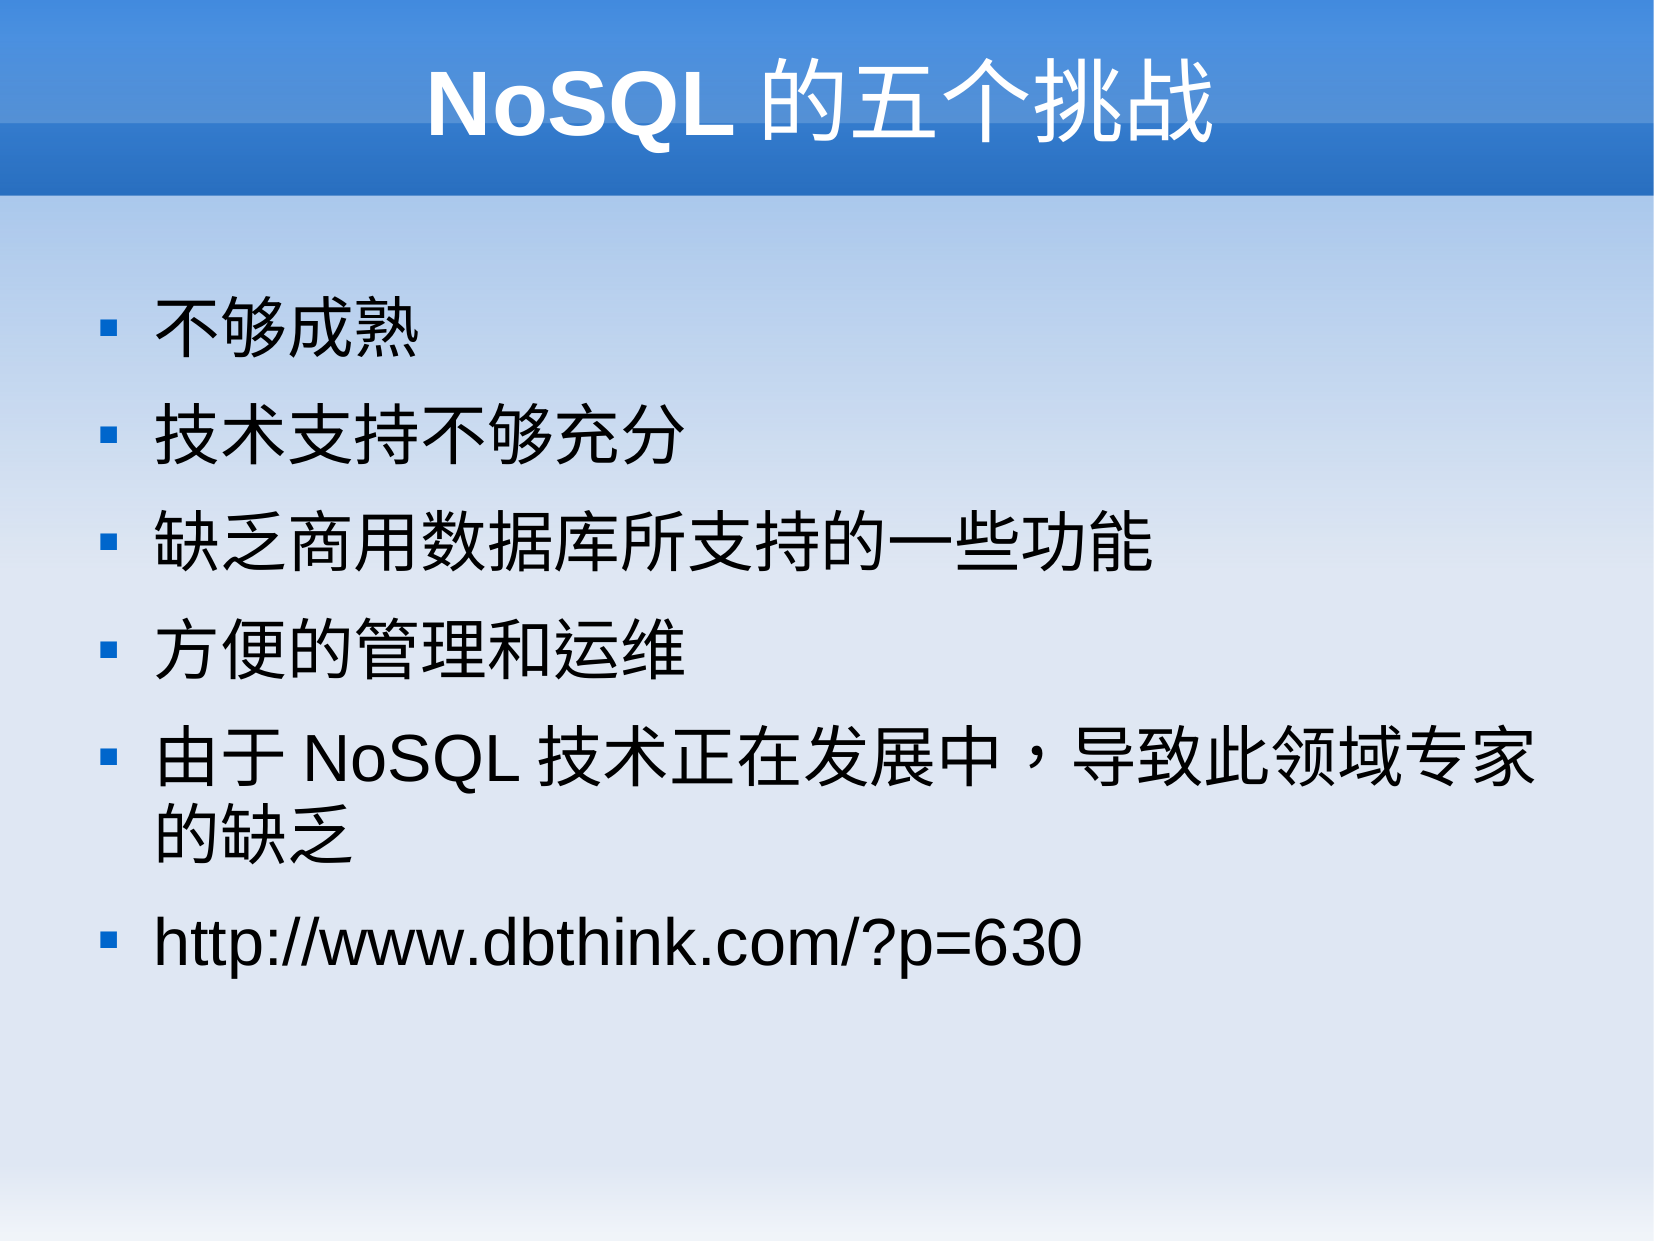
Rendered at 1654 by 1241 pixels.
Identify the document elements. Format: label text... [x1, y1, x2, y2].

list 不够成熟 技术支持不够充分 缺乏商用数据库所支持的一些功能 方便的管理和运维 由于NoSQL技术正在发展中，导致此领域专家的缺乏 http://www.dbthink.com/?p=630 [82, 290, 1571, 1094]
title NoSQL的五个挑战 [76, 7, 1565, 200]
picture [0, 0, 1654, 1241]
